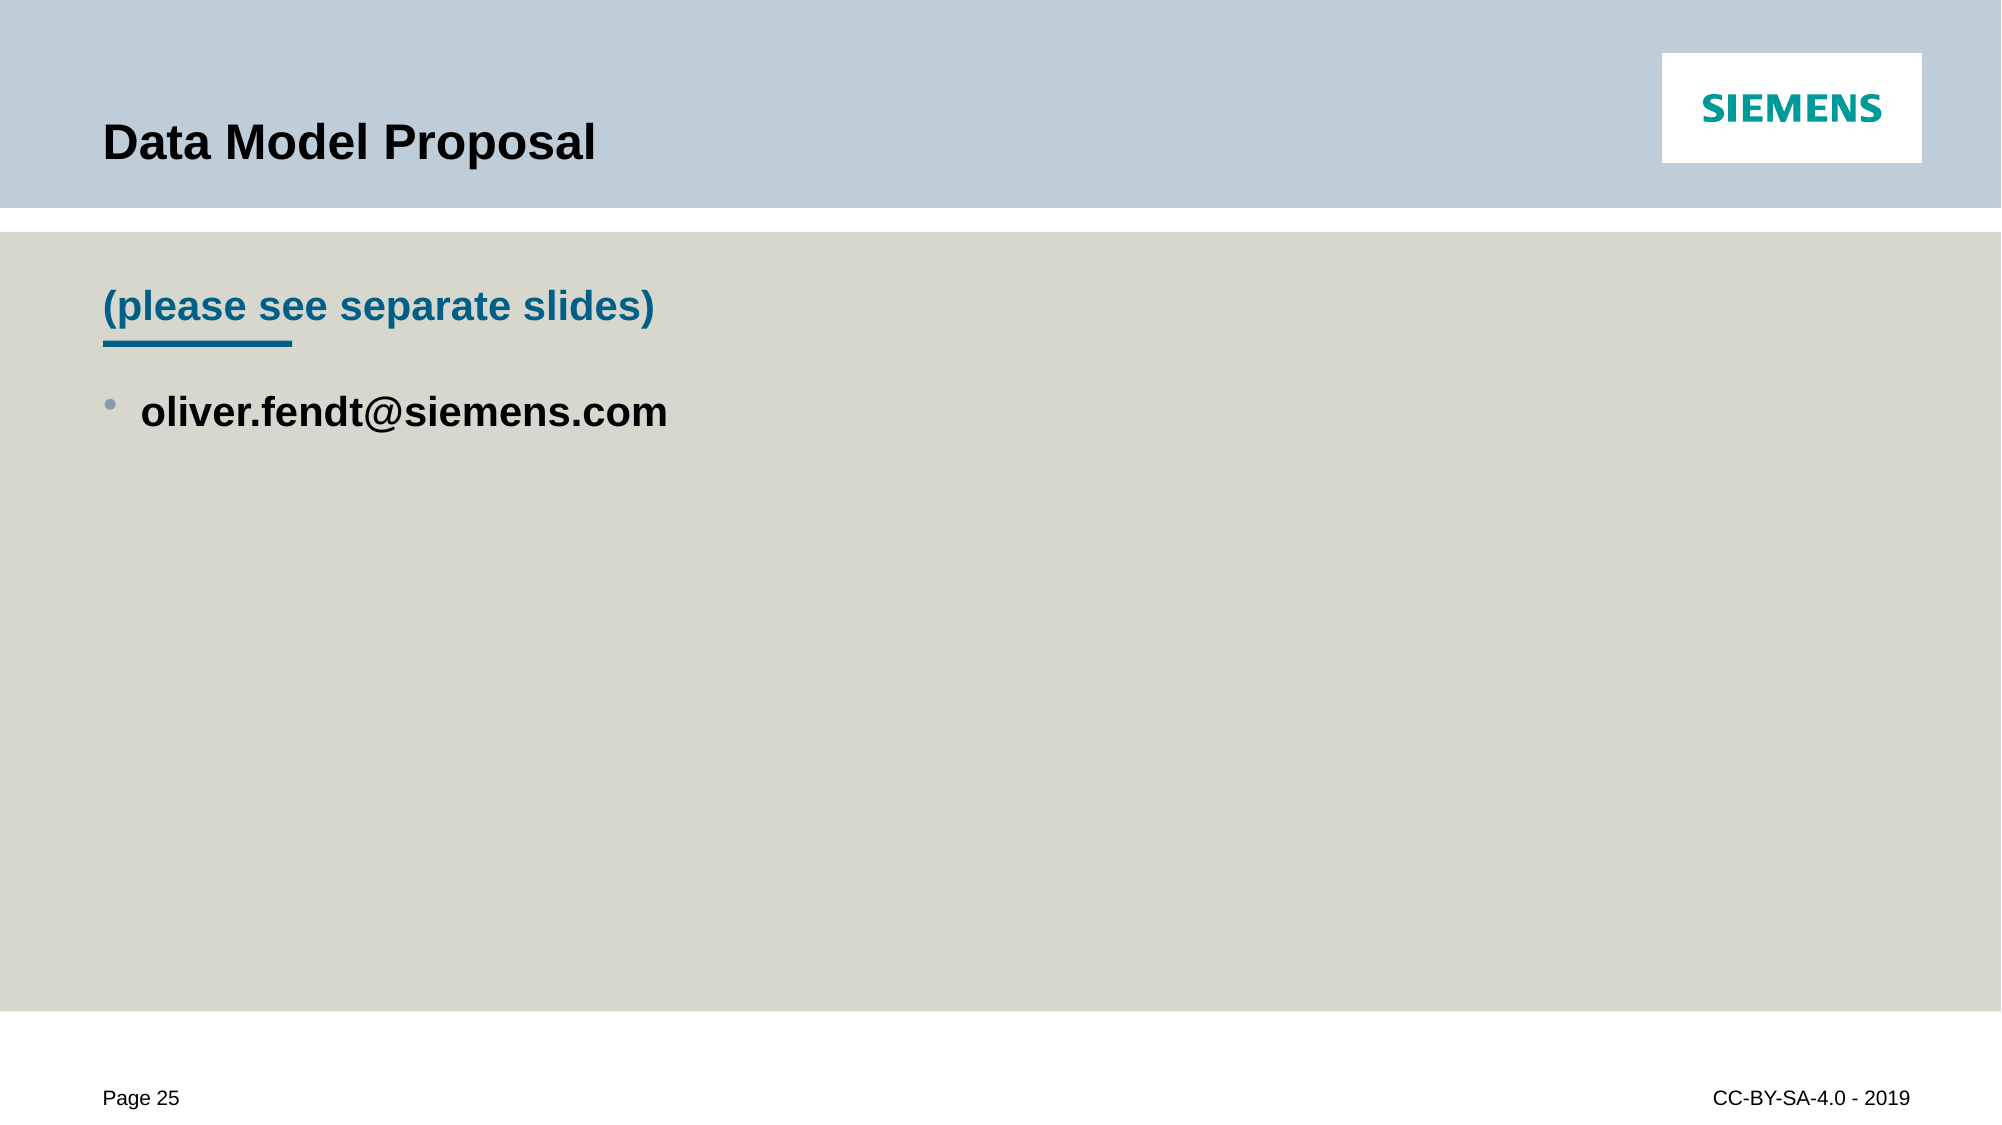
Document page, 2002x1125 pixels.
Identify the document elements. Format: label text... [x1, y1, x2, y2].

text_box [0, 231, 2001, 1012]
title Data Model Proposal [0, 0, 2001, 208]
text_box (please see separate slides) [102, 278, 1286, 330]
text_box oliver.fendt@siemens.com [103, 359, 926, 516]
